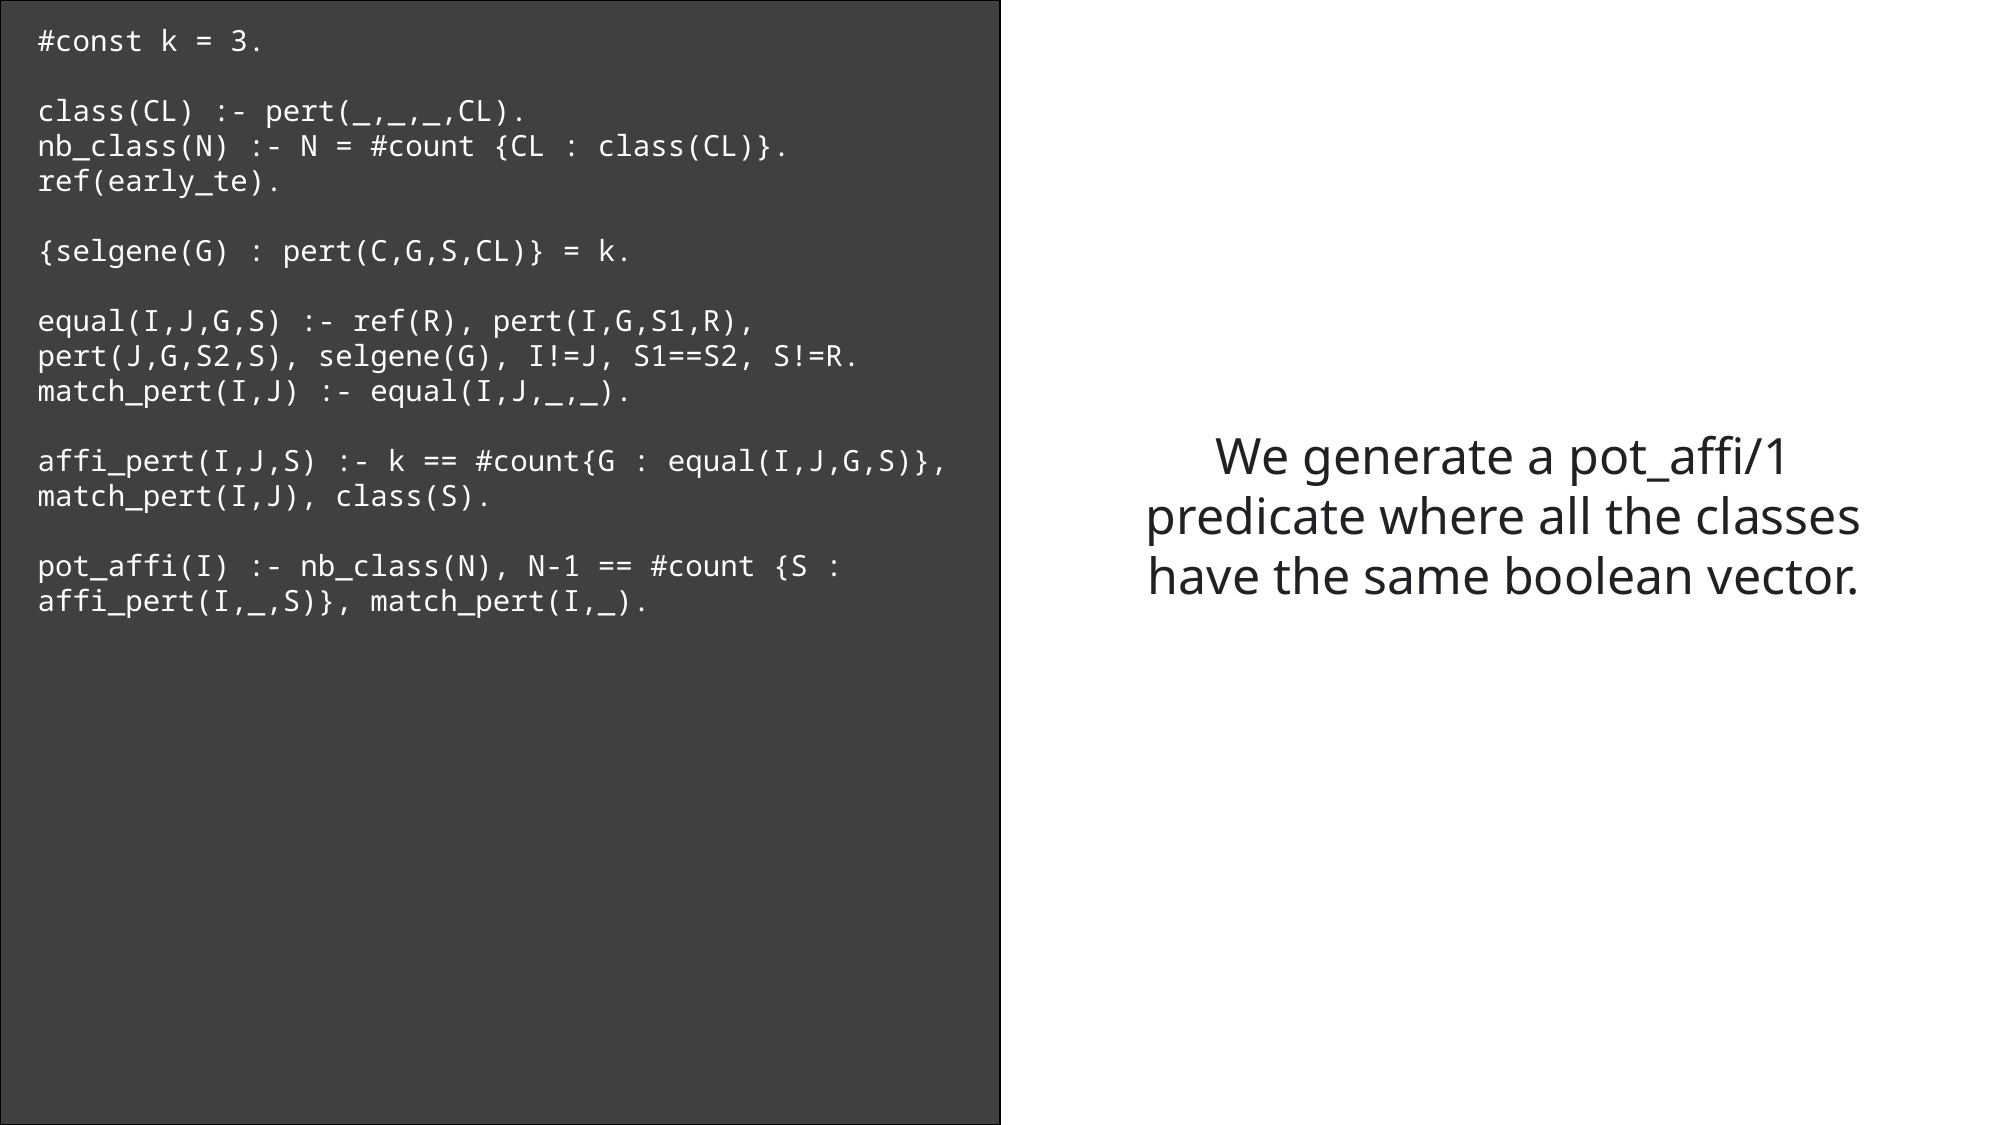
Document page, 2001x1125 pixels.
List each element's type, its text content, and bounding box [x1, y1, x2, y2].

text_box We generate a pot_affi/1 predicate where all the classes have the same boolean vector. [1088, 417, 1920, 612]
text_box [0, 0, 1000, 1125]
text_box #const k = 3. class(CL) :- pert(_,_,_,CL). nb_class(N) :- N = #count {CL : class(CL)}. ref(early_te). {selgene(G) : pert(C,G,S,CL)} = k. equal(I,J,G,S) :- ref(R), pert(I,G,S1,R), pert(J,G,S2,S), selgene(G), I!=J, S1==S2, S!=R. match_pert(I,J) :- equal(I,J,_,_). affi_pert(I,J,S) :- k == #count{G : equal(I,J,G,S)}, match_pert(I,J), class(S). pot_affi(I) :- nb_class(N), N-1 == #count {S : affi_pert(I,_,S)}, match_pert(I,_). [22, 15, 982, 625]
